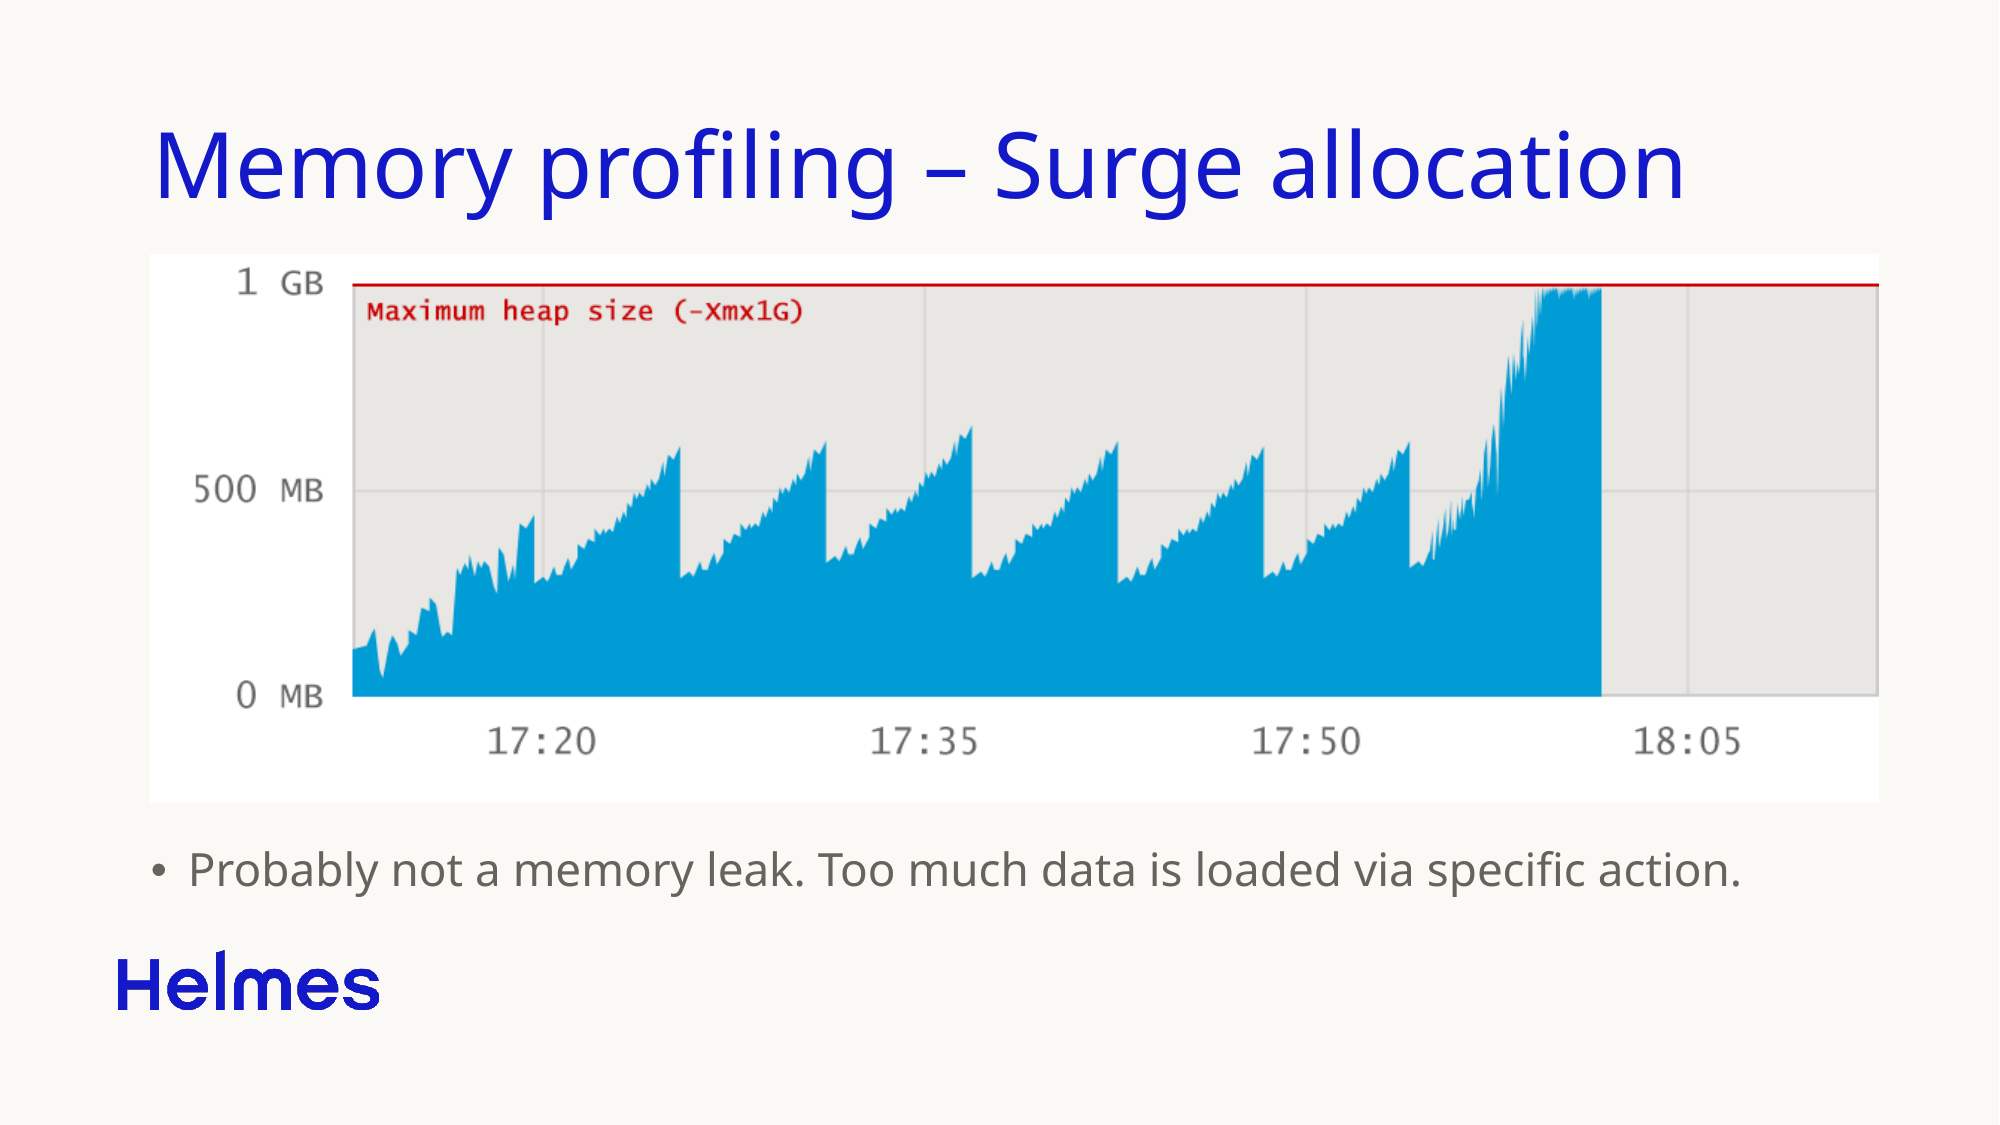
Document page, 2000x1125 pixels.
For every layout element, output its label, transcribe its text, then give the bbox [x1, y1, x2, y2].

picture [118, 950, 379, 1010]
text_box Memory profiling – Surge allocation [137, 59, 1862, 277]
picture [150, 254, 1879, 804]
text_box Probably not a memory leak. Too much data is loaded via specific action. [135, 839, 1860, 916]
